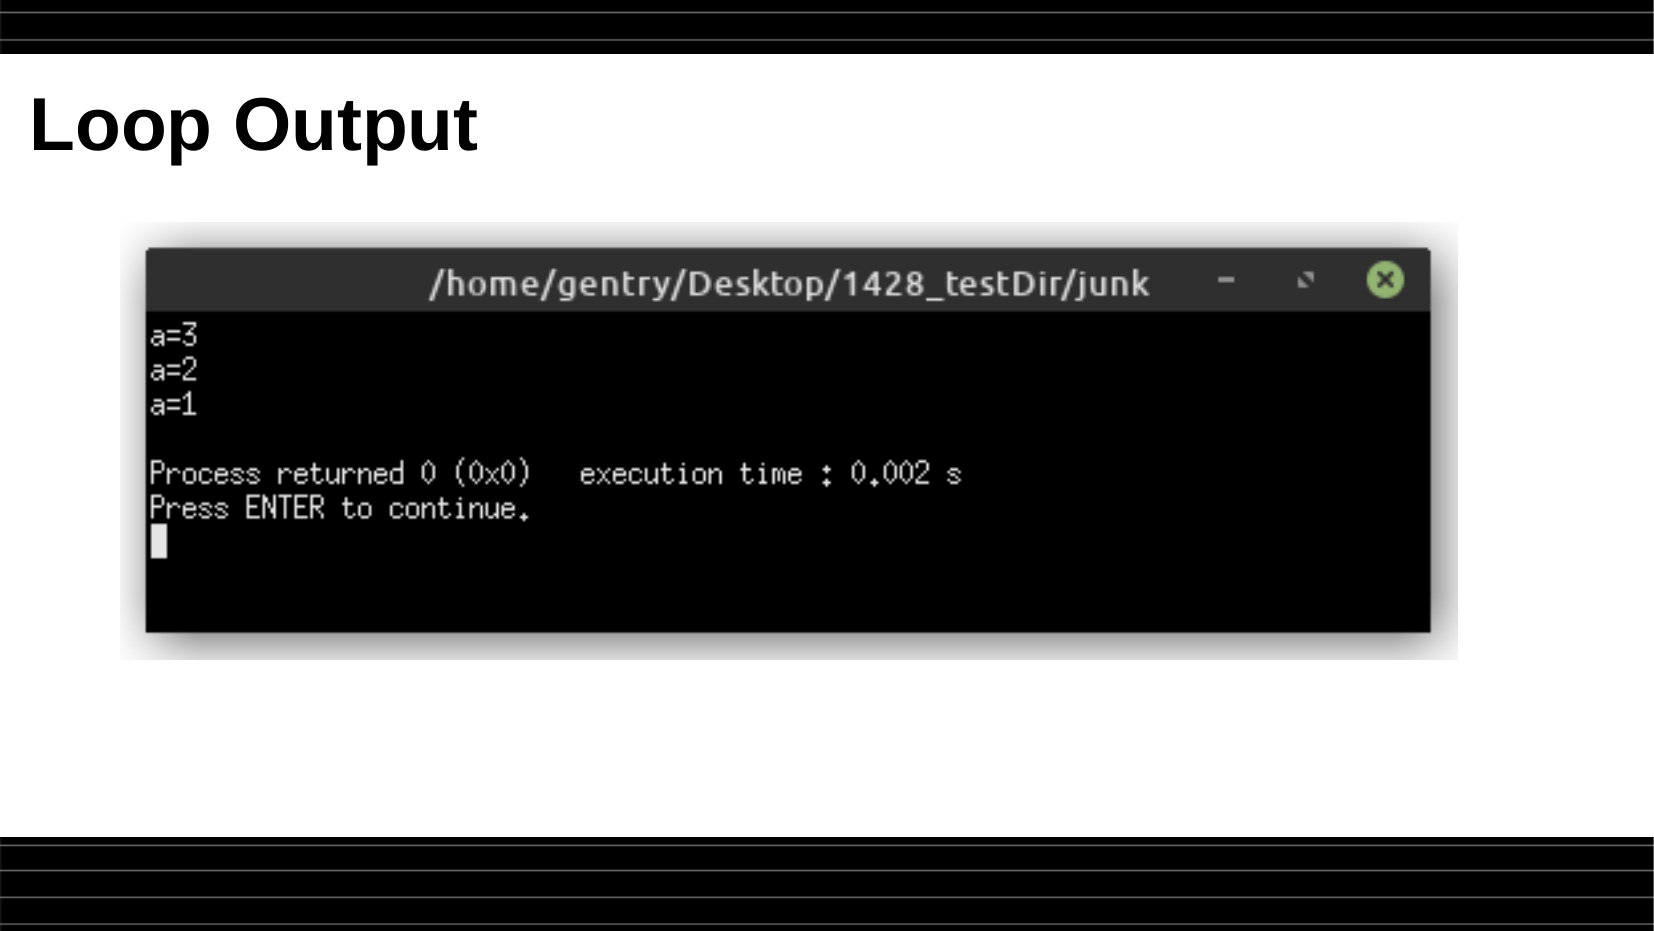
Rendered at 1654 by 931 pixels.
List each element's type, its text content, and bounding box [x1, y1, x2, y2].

picture [120, 222, 1458, 661]
picture [0, 0, 1654, 54]
picture [0, 837, 1654, 931]
text_box Loop Output [15, 75, 1546, 174]
